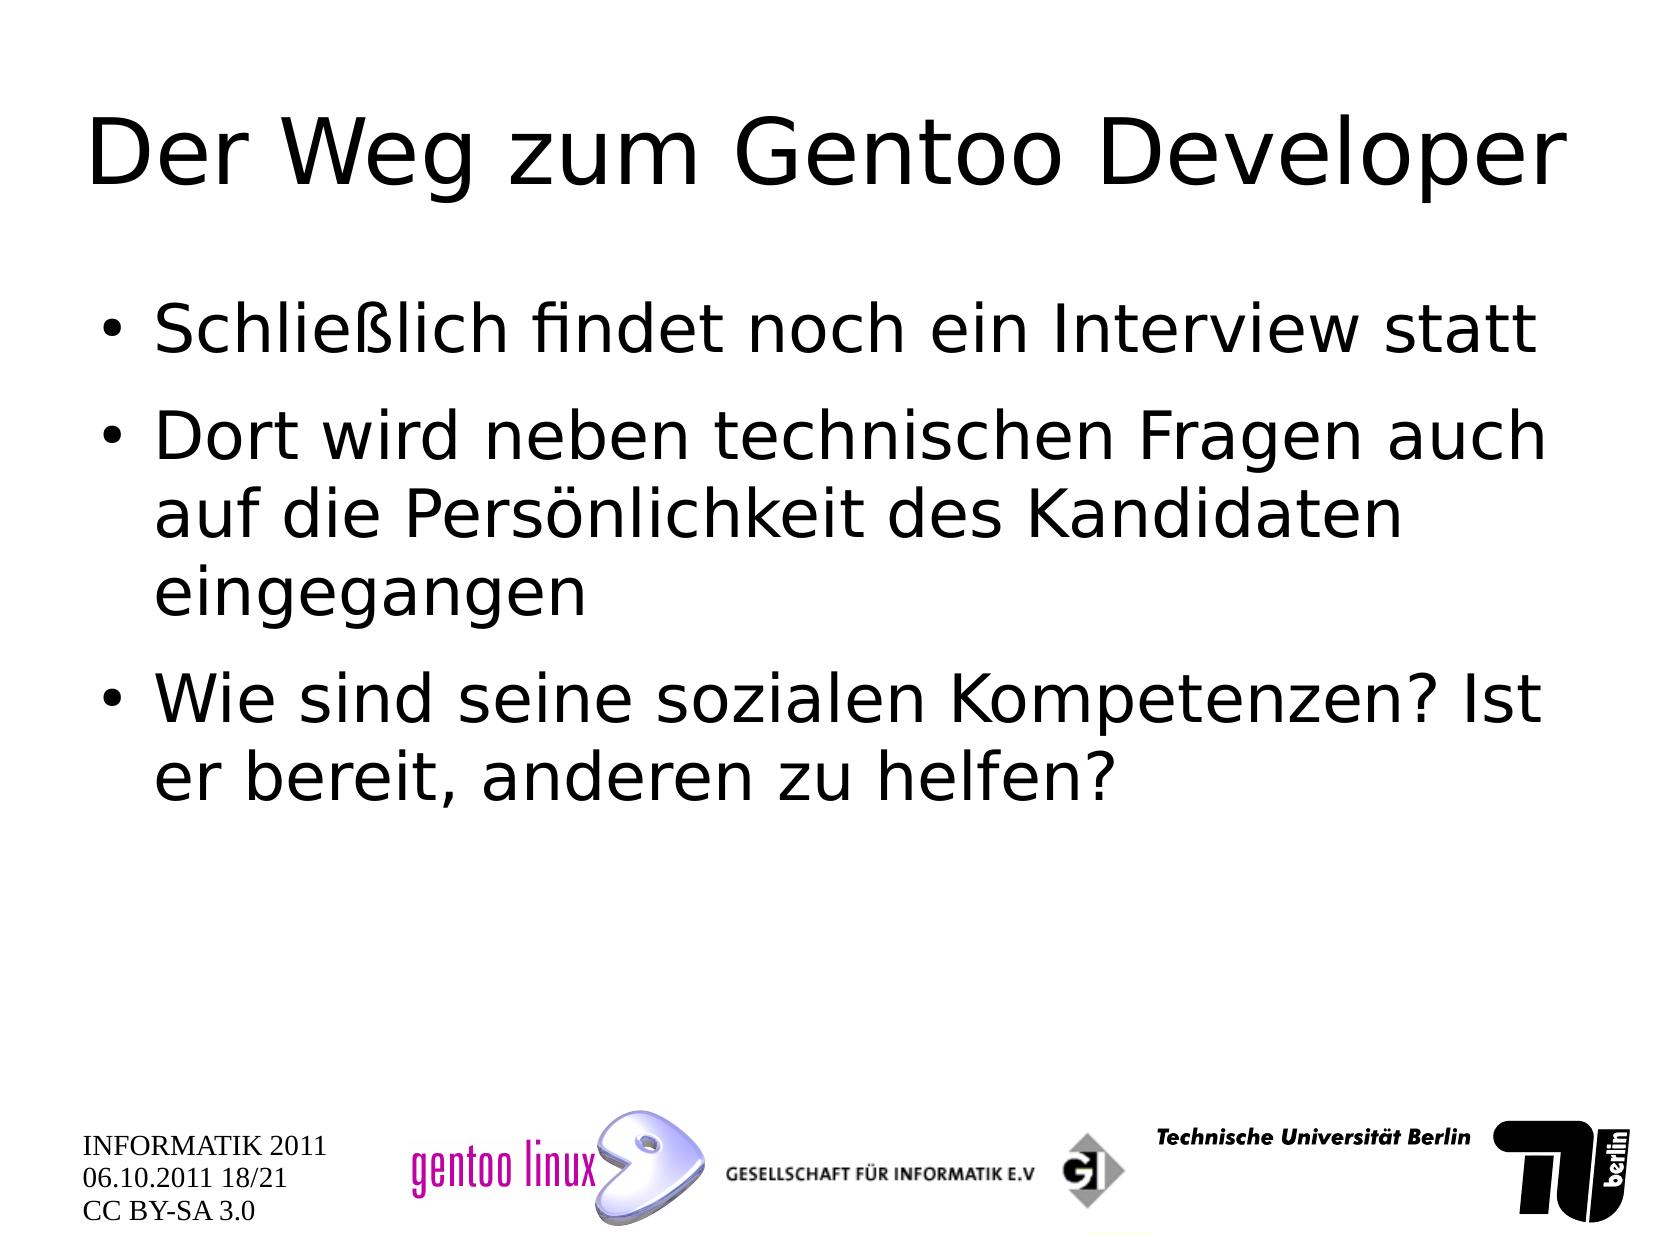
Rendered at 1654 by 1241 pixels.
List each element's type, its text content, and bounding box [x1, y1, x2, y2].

picture [407, 1109, 708, 1230]
picture [726, 1109, 1152, 1234]
title Der Weg zum Gentoo Developer [82, 49, 1571, 257]
list Schließlich findet noch ein Interview statt Dort wird neben technischen Fragen auch auf die Persönlichkeit des Kandidaten eingegangen Wie sind seine sozialen Kompetenzen? Ist er bereit, anderen zu helfen? [82, 290, 1571, 1109]
